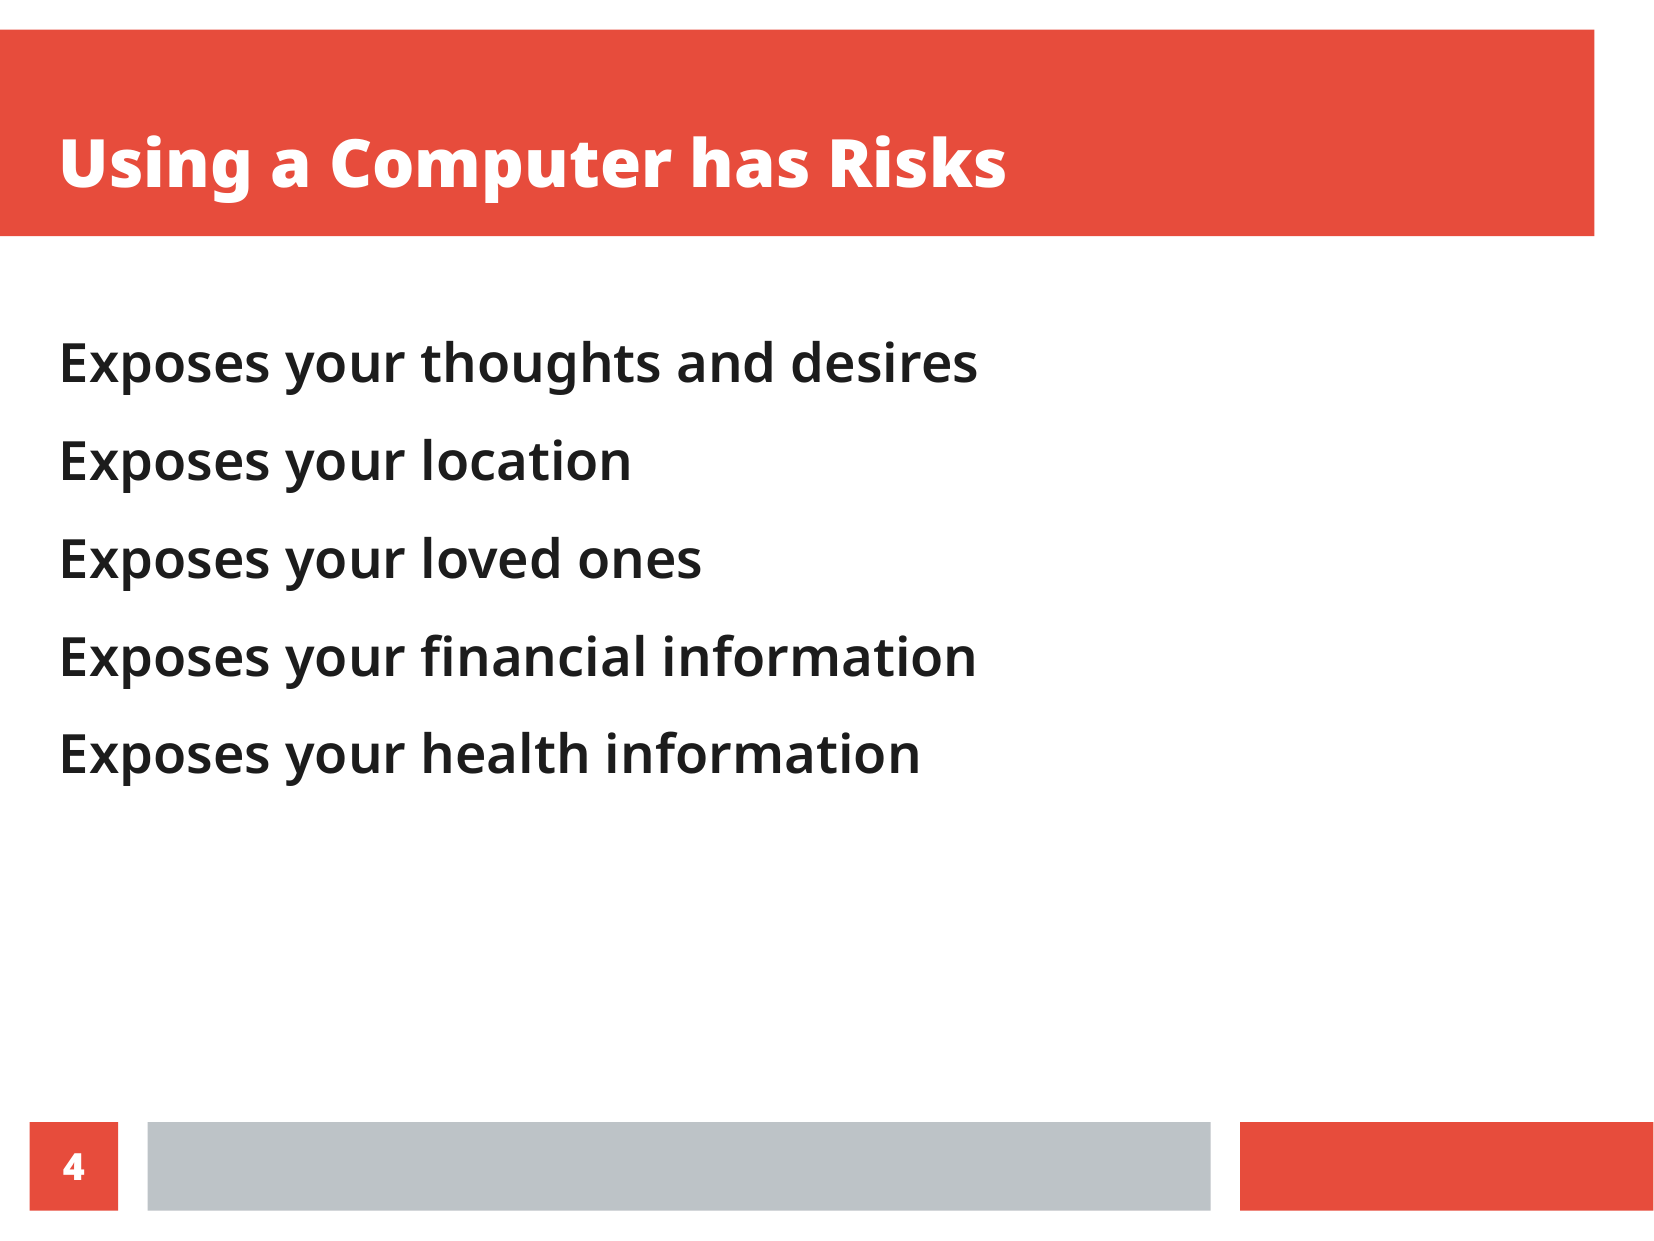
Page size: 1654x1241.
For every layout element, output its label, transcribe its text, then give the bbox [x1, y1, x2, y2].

title Using a Computer has Risks [59, 59, 1595, 207]
list Exposes your thoughts and desires Exposes your location Exposes your loved ones Exposes your financial information Exposes your health information [59, 324, 1565, 1093]
